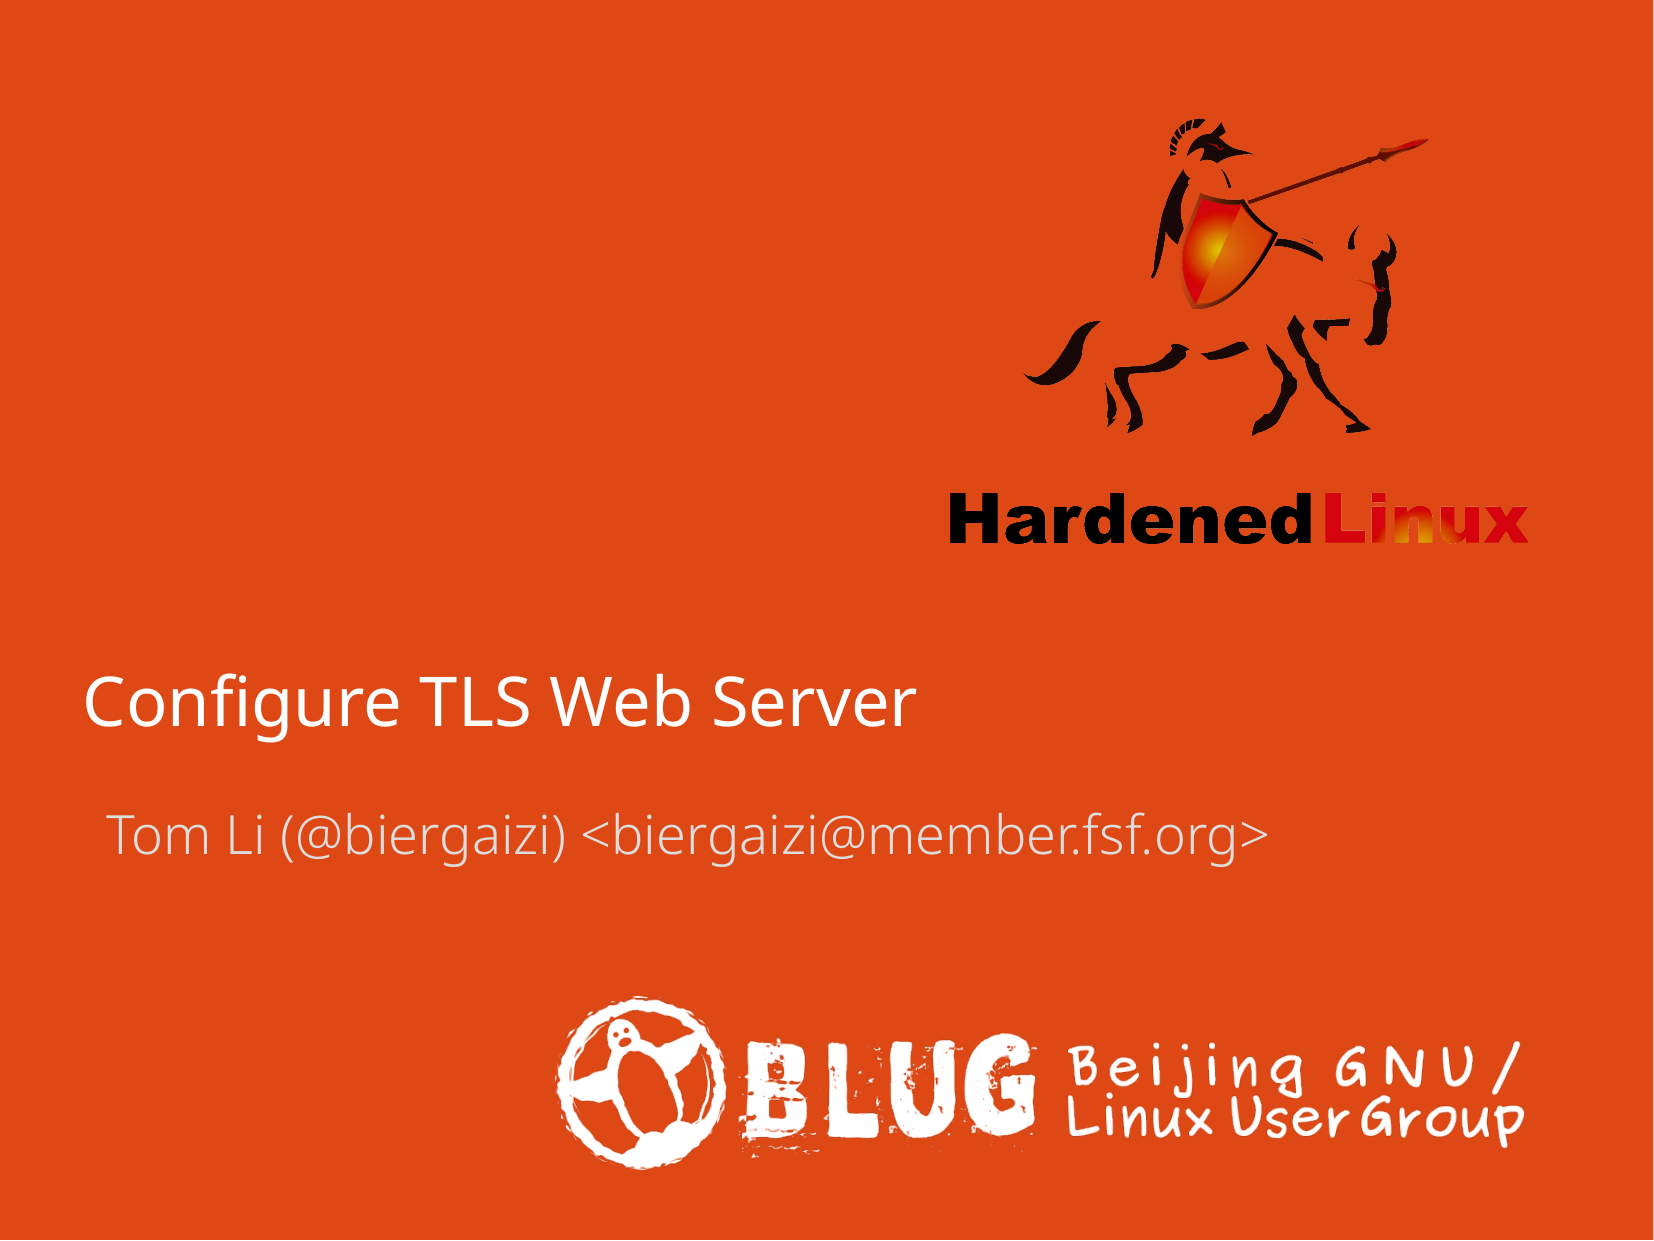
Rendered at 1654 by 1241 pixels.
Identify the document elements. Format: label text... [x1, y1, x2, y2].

subtitle Tom Li (@biergaizi) <biergaizi@member.fsf.org> [106, 791, 1595, 876]
picture [944, 106, 1535, 570]
picture [555, 996, 1524, 1170]
title Configure TLS Web Server [82, 574, 1571, 826]
